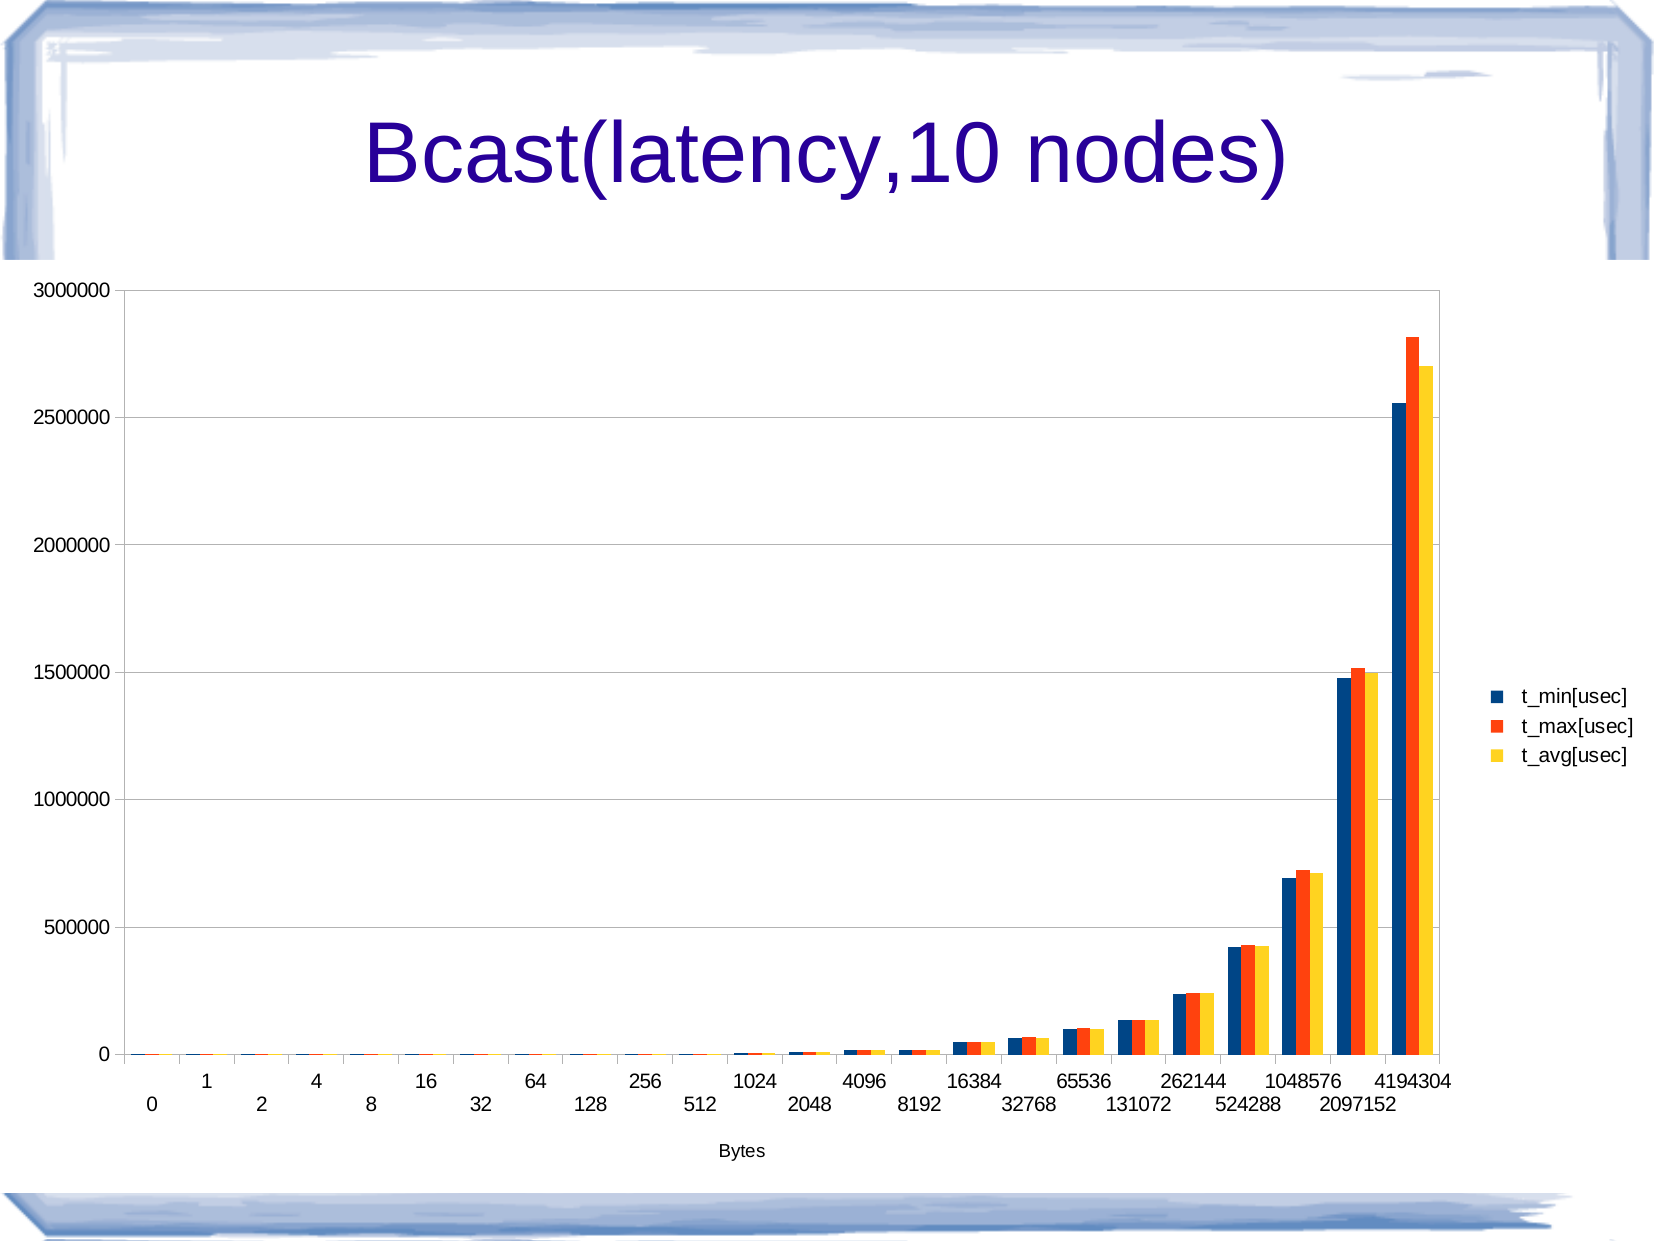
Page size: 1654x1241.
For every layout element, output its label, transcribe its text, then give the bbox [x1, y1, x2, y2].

picture [0, 0, 1654, 259]
title Bcast(latency,10 nodes) [82, 49, 1571, 257]
chart [0, 259, 1654, 1193]
picture [0, 1193, 1654, 1241]
